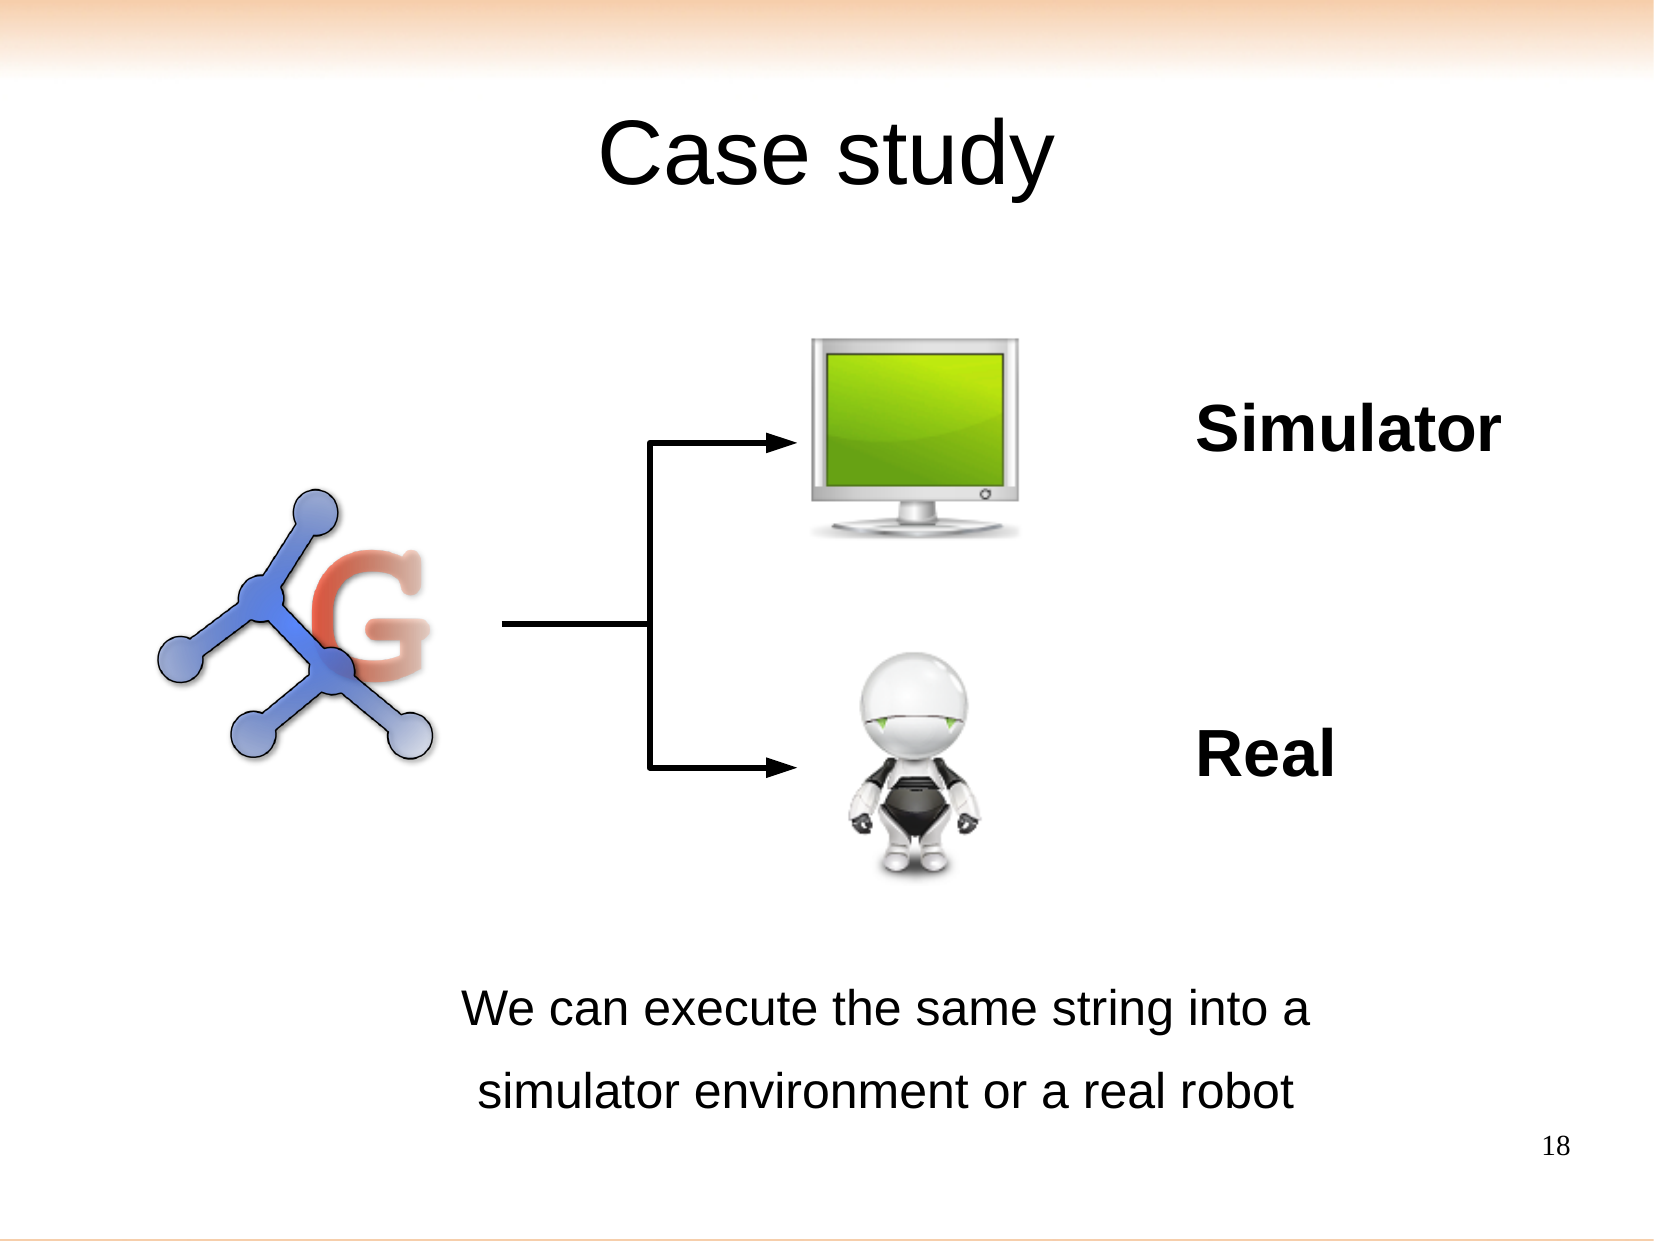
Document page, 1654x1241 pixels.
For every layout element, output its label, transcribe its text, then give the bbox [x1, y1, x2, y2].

text_box Simulator [1181, 383, 1536, 474]
text_box Real [1181, 708, 1536, 799]
picture [0, 0, 1654, 1241]
title Case study [82, 49, 1571, 257]
text_box We can execute the same string into a simulator environment or a real robot [383, 944, 1388, 1100]
